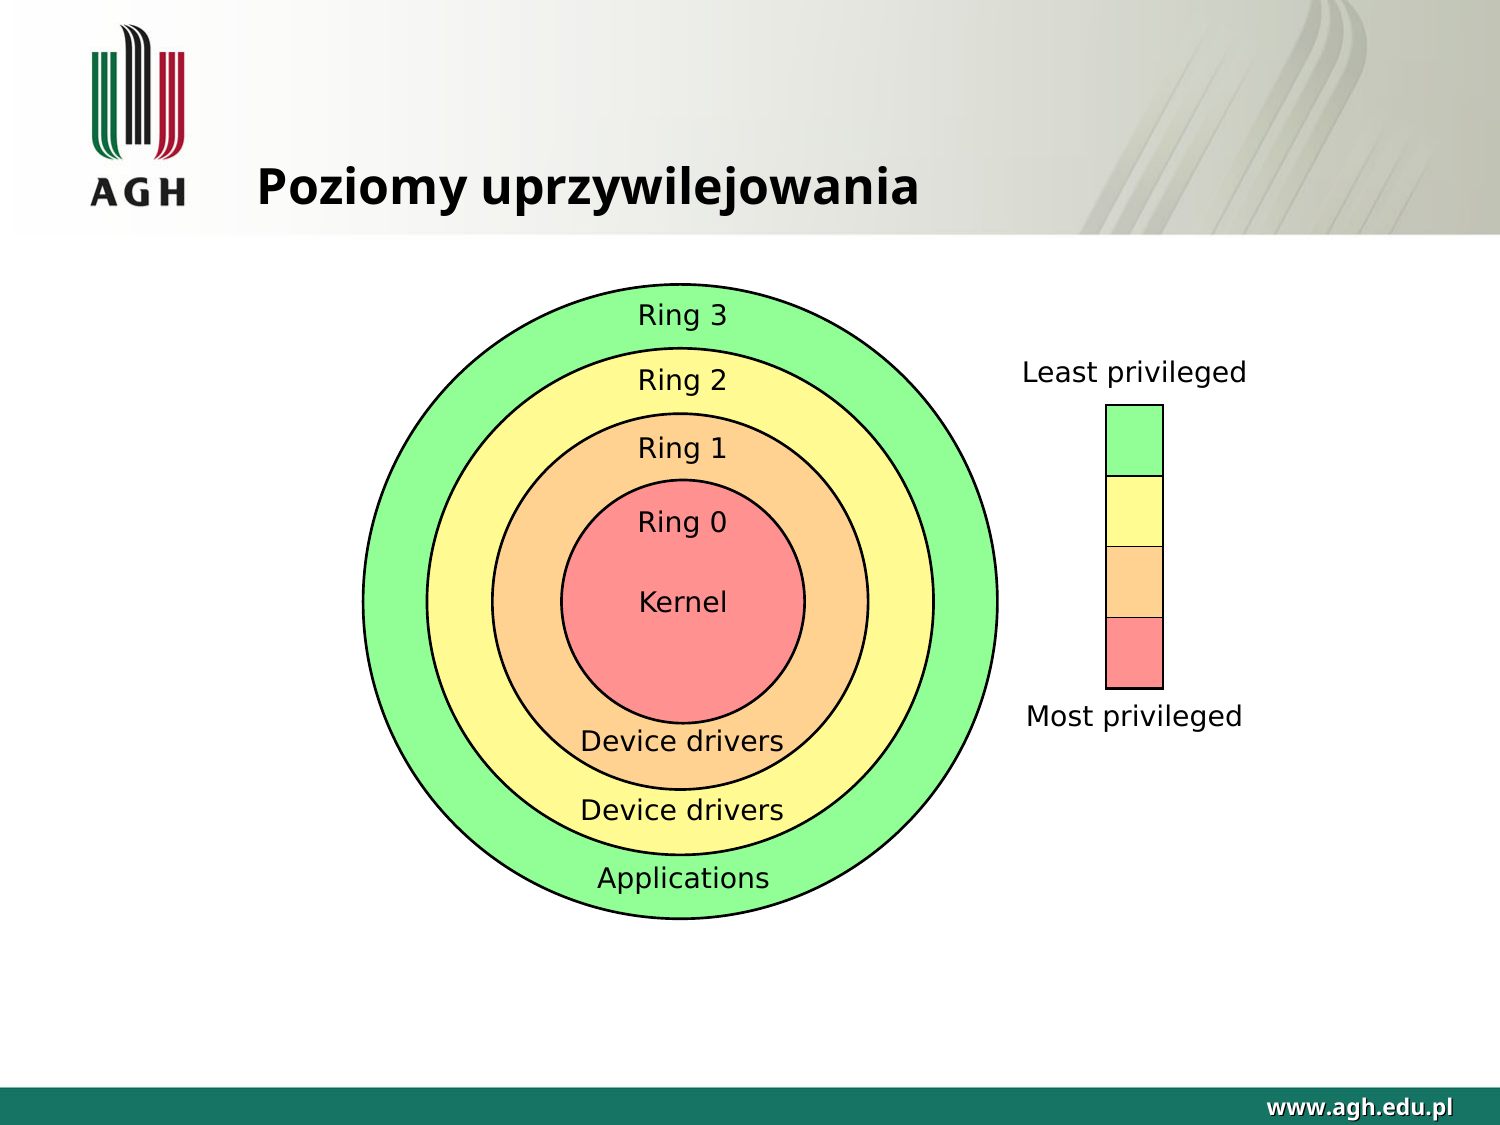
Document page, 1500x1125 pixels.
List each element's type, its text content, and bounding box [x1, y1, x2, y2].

picture [0, 0, 1500, 1125]
title Poziomy uprzywilejowania [242, 129, 1436, 241]
text_box www.agh.edu.pl [1251, 1084, 1500, 1125]
